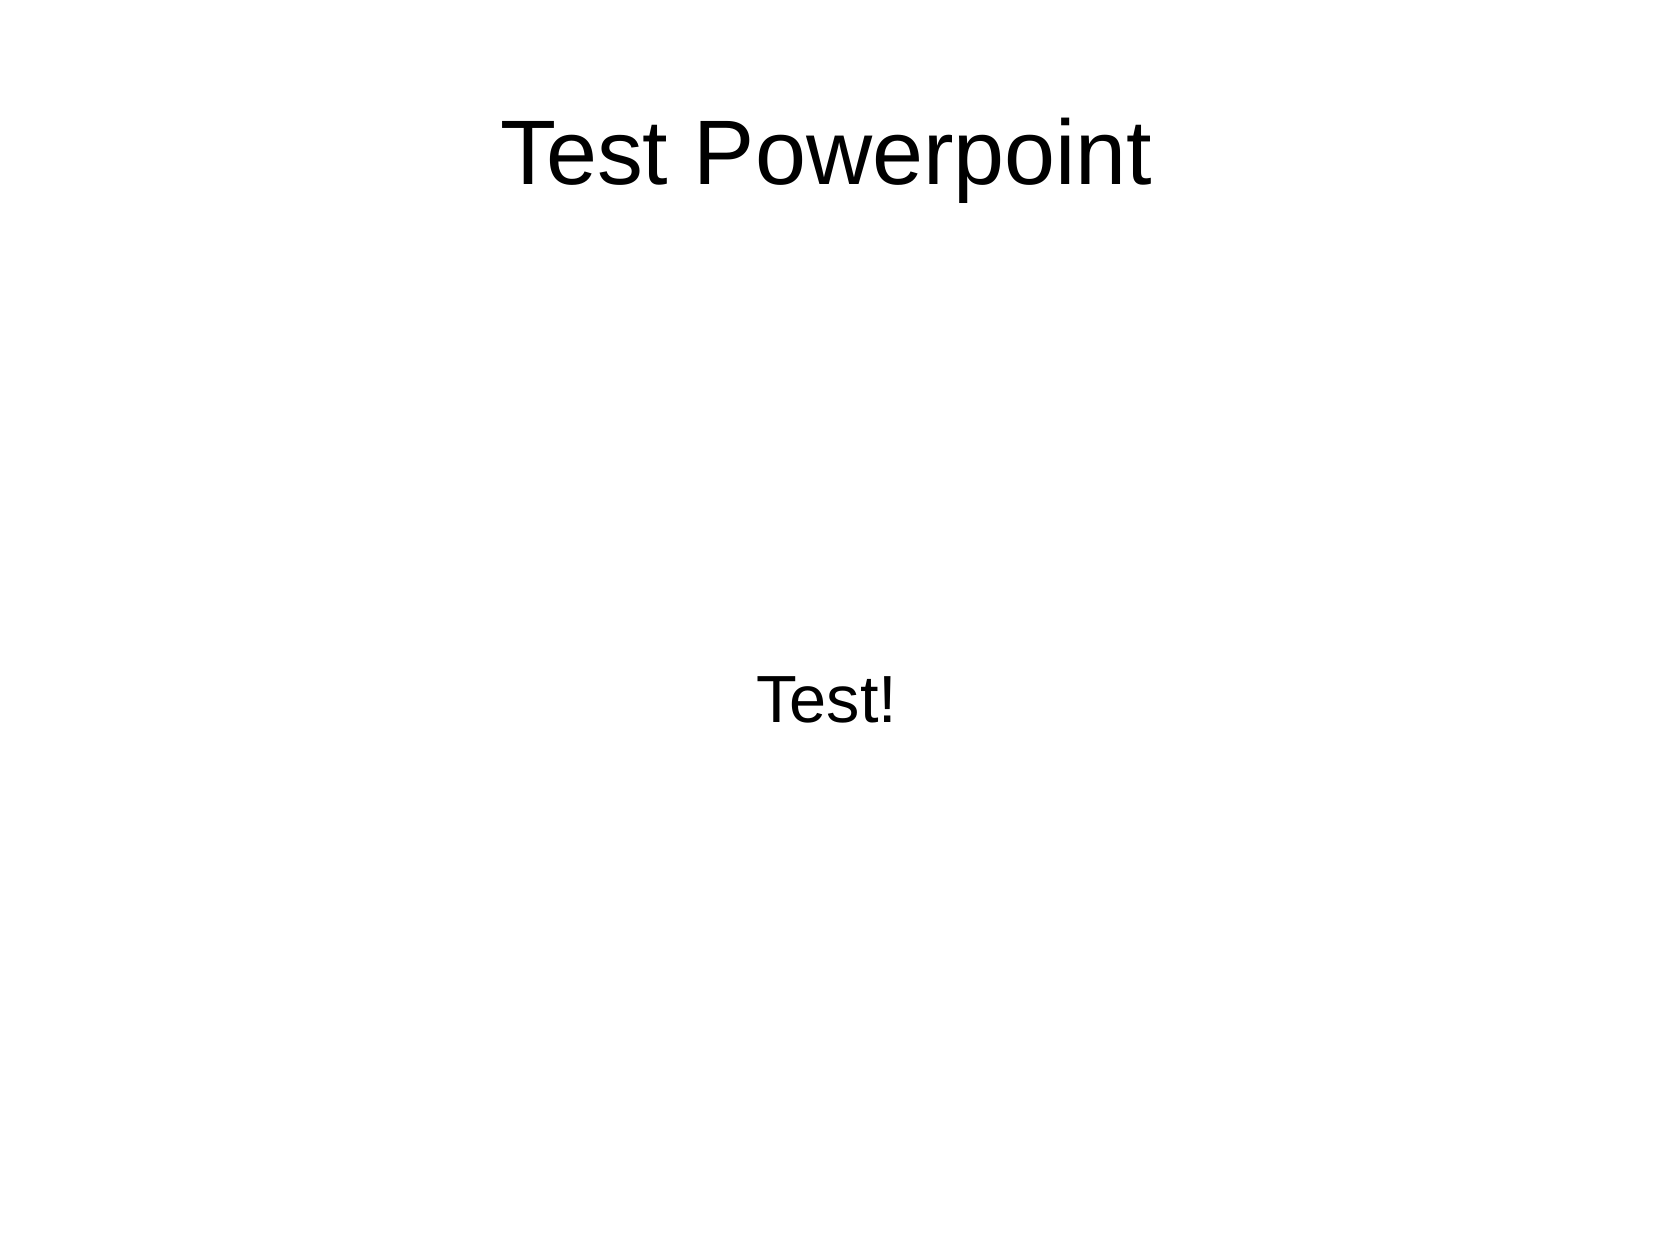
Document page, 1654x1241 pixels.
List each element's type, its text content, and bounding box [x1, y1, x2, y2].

subtitle Test! [82, 290, 1571, 1109]
title Test Powerpoint [82, 49, 1571, 257]
